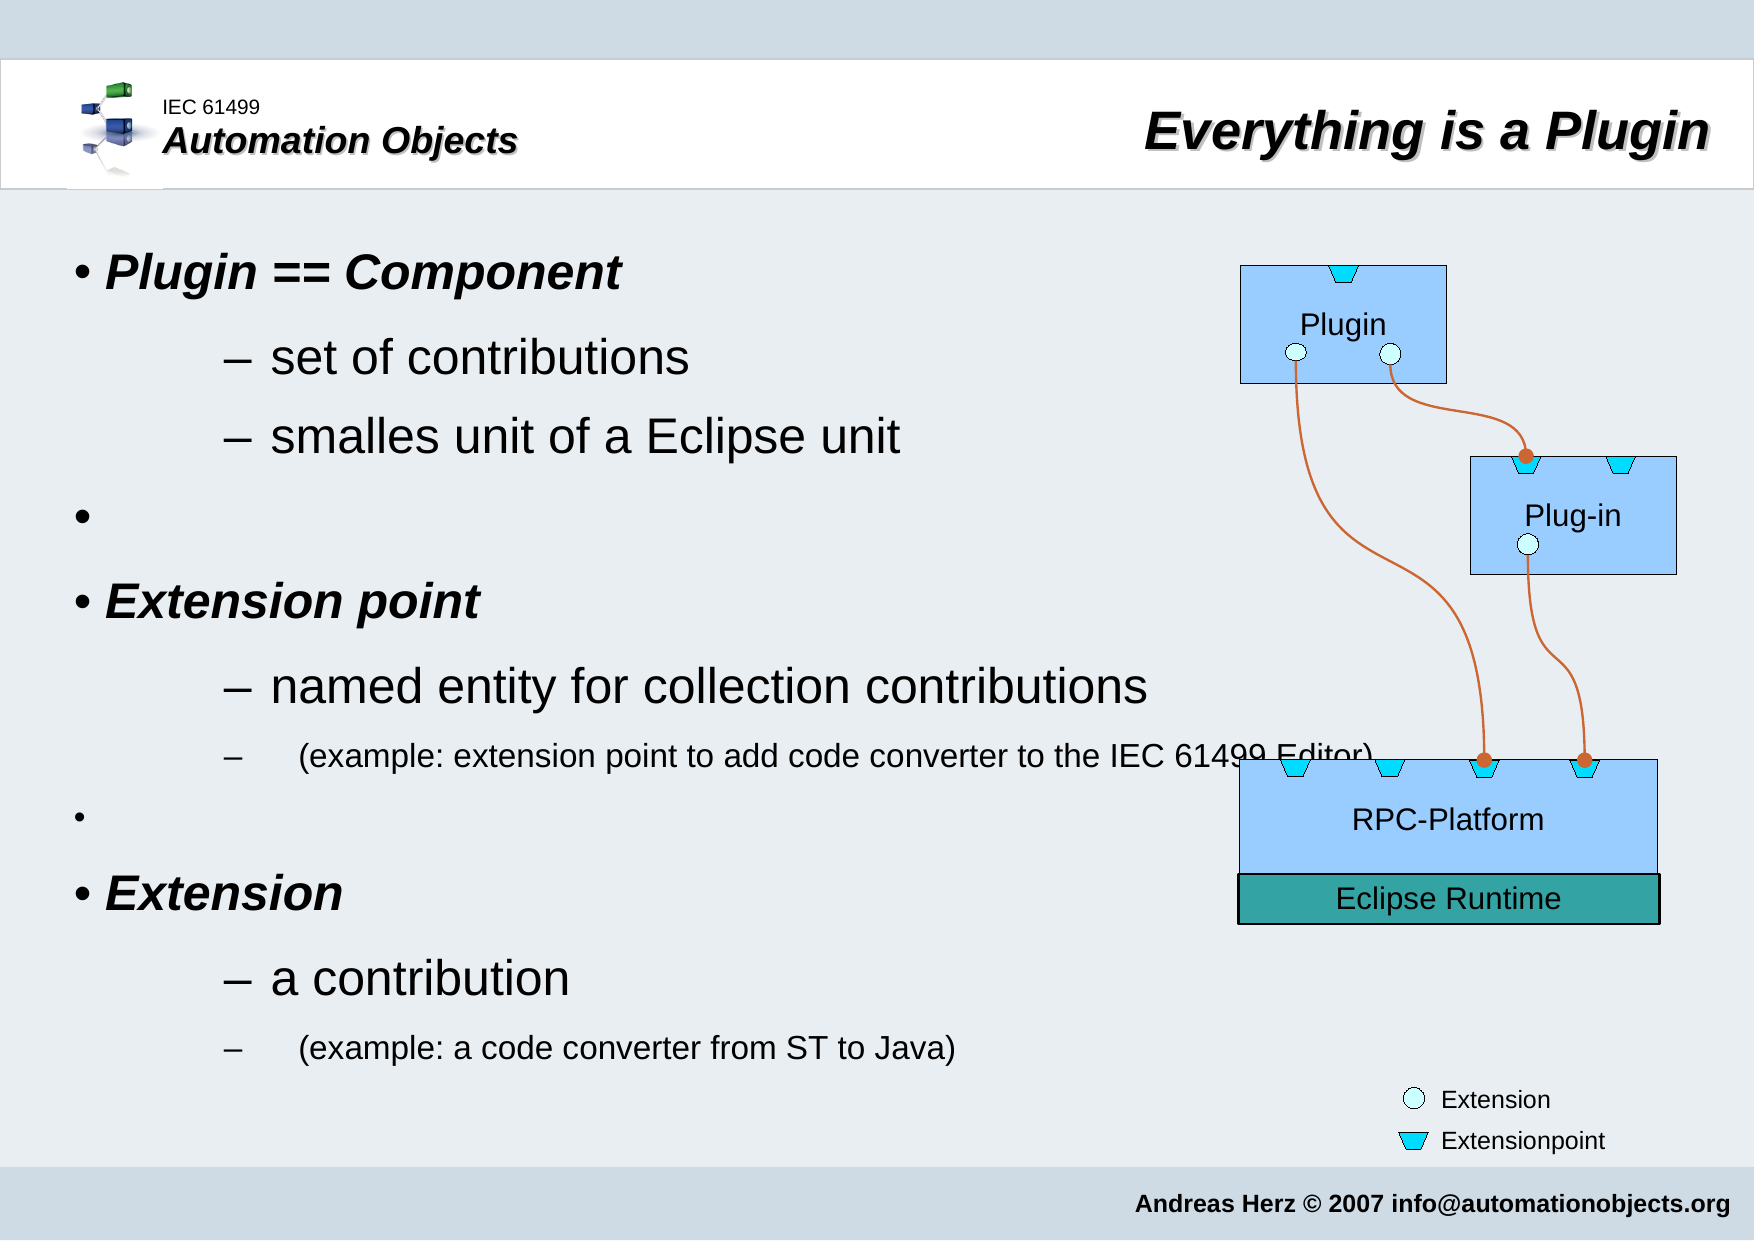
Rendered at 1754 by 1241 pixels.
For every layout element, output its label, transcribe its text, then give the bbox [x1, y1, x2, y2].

text_box Eclipse Runtime [1238, 873, 1660, 924]
text_box Plugin [1240, 265, 1447, 384]
text_box [1517, 533, 1539, 555]
text_box Extensionpoint [1426, 1119, 1732, 1163]
title Everything is a Plugin [744, 84, 1727, 178]
text_box [1328, 265, 1359, 283]
text_box Extension [1426, 1078, 1732, 1119]
text_box [1285, 343, 1307, 361]
text_box [1469, 760, 1500, 778]
text_box [1403, 1087, 1425, 1109]
text_box [1280, 759, 1311, 777]
text_box [1569, 760, 1600, 778]
list Plugin == Component set of contributions smalles unit of a Eclipse unit Extension point named entity for collection contributions (example: extension point to add code converter to the IEC 61499 Editor) Extension a contribution (example: a code converter from ST to Java) [59, 236, 1697, 1098]
text_box [1398, 1132, 1426, 1150]
text_box [1375, 759, 1405, 777]
text_box IEC 61499 Automation Objects [147, 88, 534, 170]
text_box [1605, 456, 1636, 474]
text_box [1379, 343, 1401, 365]
text_box [0, 0, 1754, 189]
text_box Plug-in [1470, 456, 1677, 575]
picture [67, 82, 163, 189]
text_box Andreas Herz © 2007 info@automationobjects.org [0, 1166, 1754, 1241]
text_box [1511, 456, 1541, 474]
text_box RPC-Platform [1239, 759, 1658, 873]
